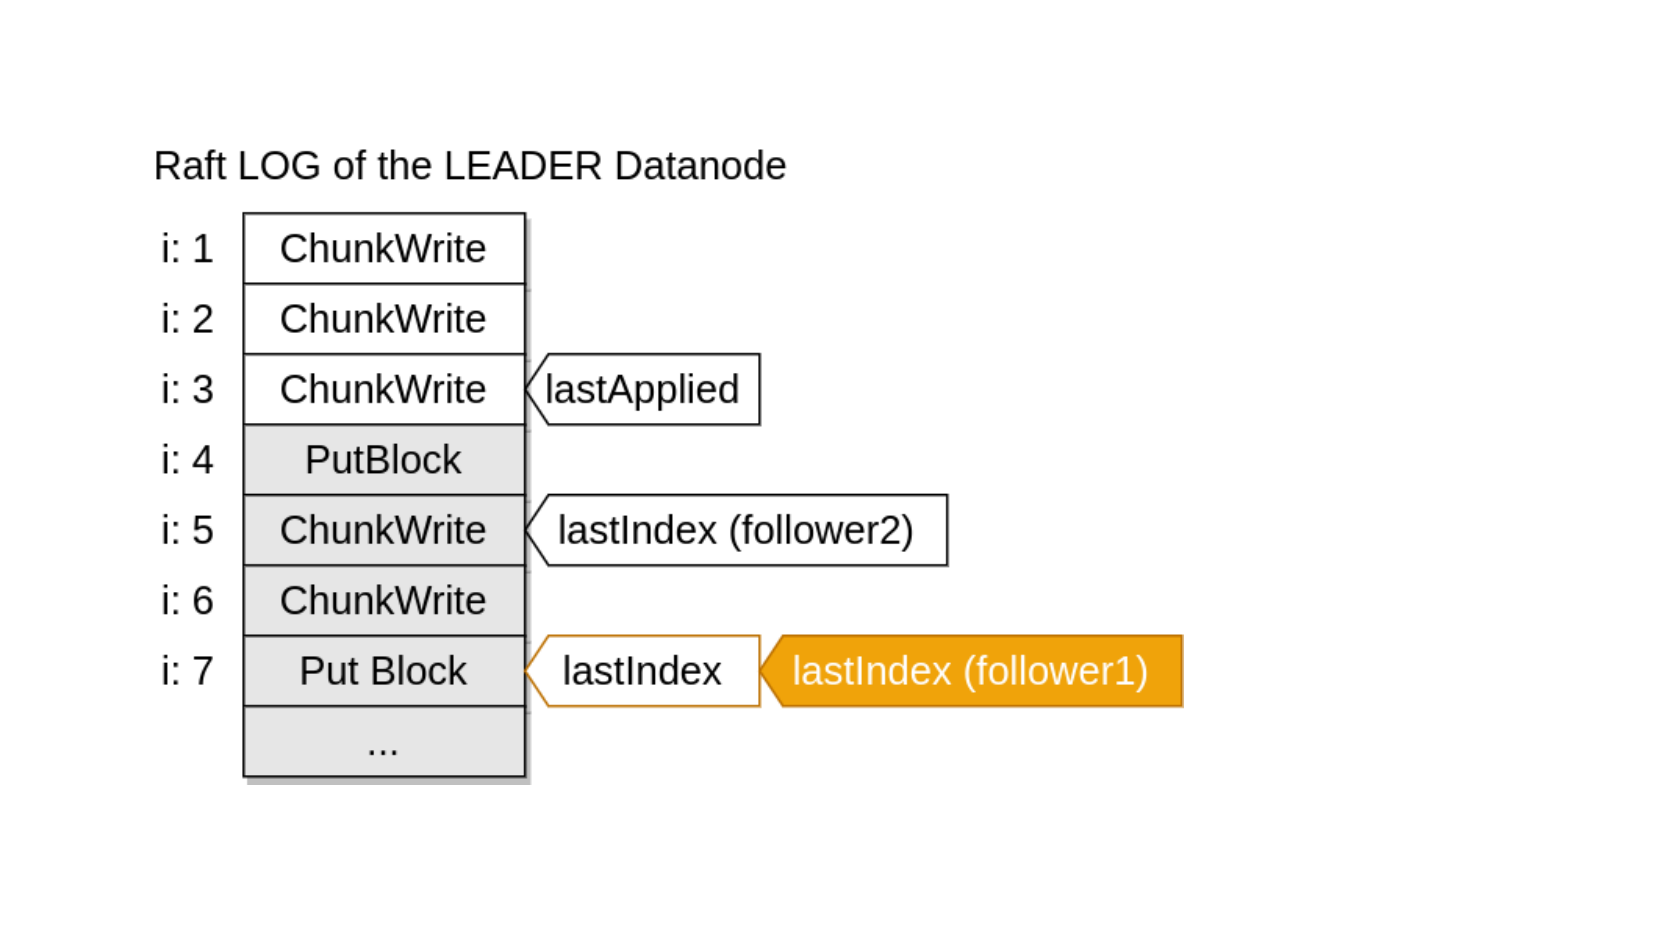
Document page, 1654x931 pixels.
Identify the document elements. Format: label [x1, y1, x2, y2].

picture [102, 142, 1184, 785]
